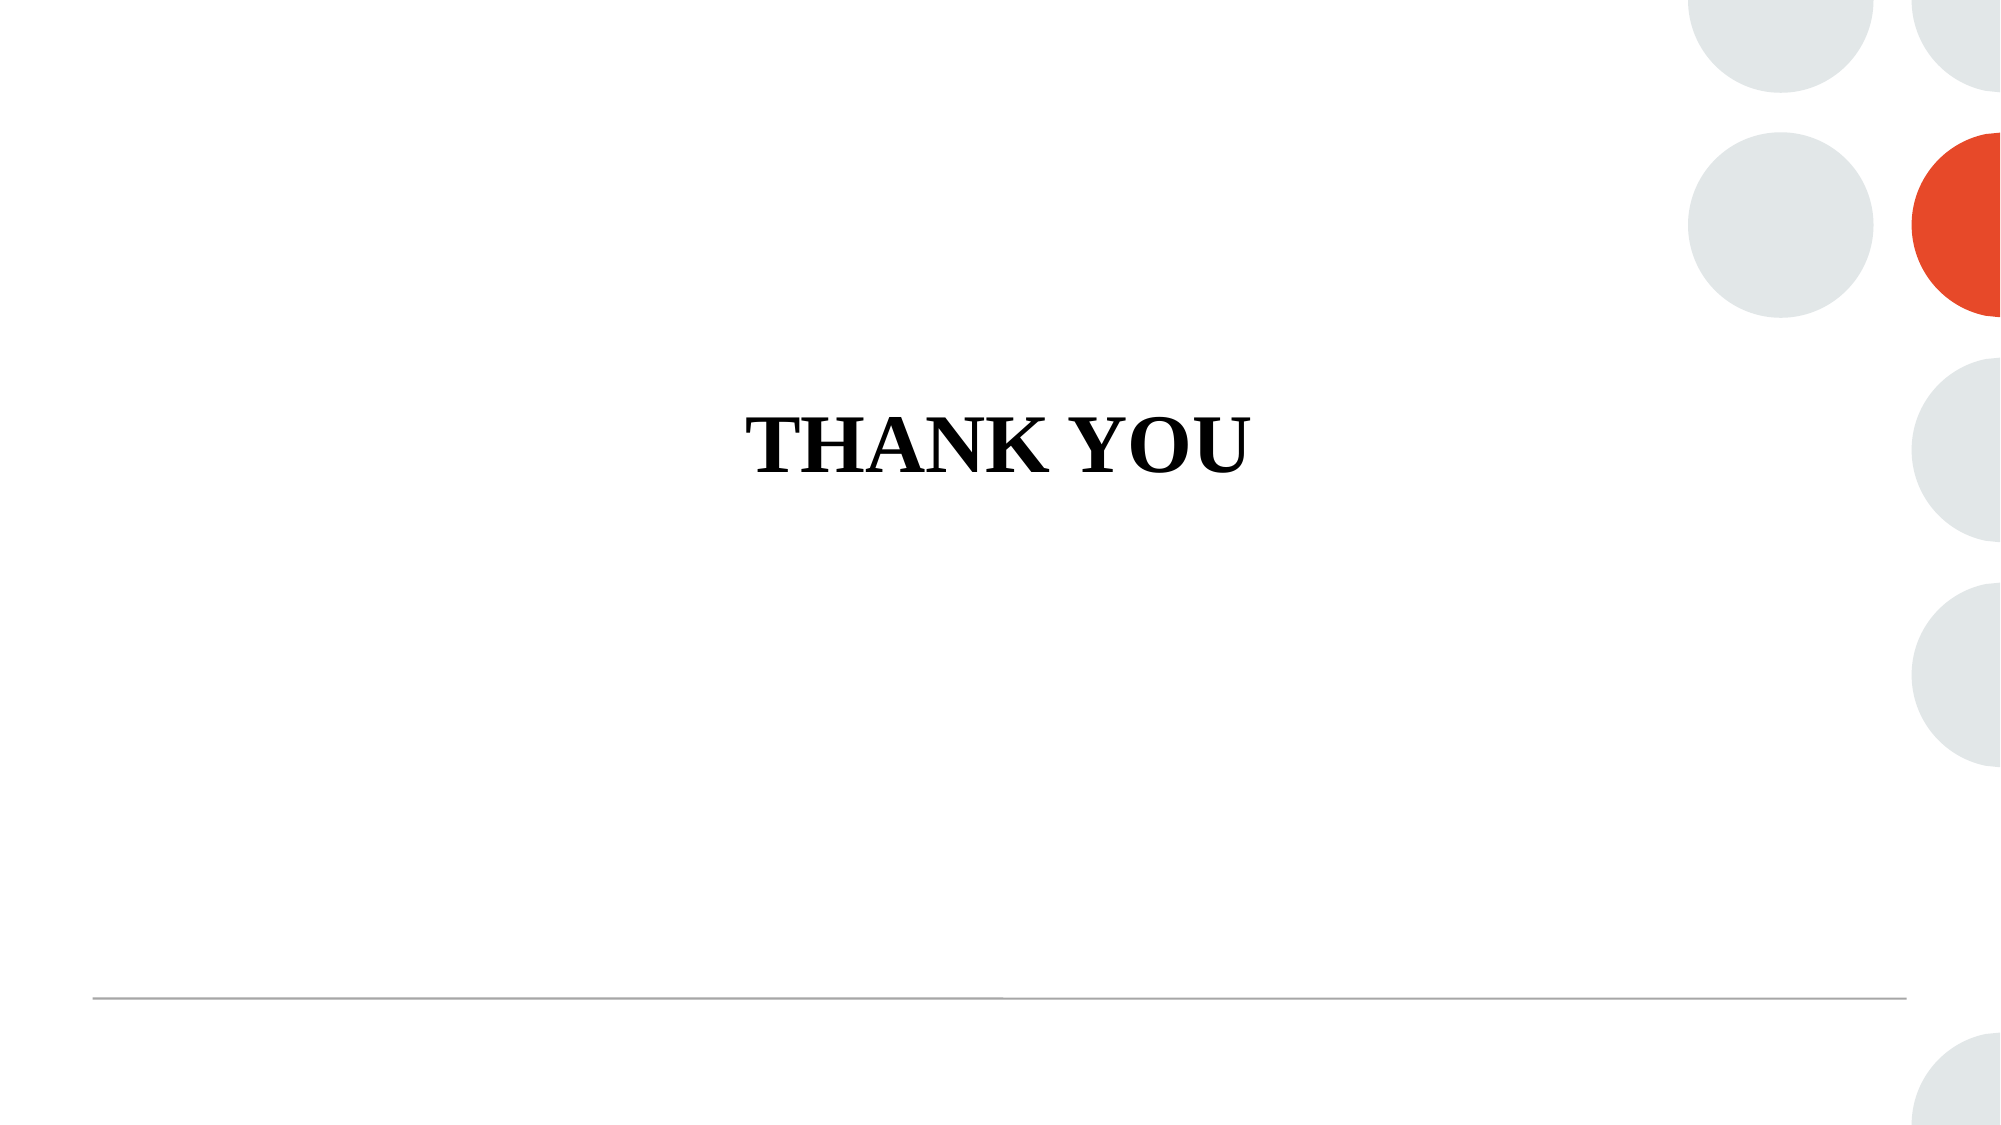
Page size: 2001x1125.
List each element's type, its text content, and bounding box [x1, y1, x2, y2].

title THANK YOU [295, 381, 1742, 590]
